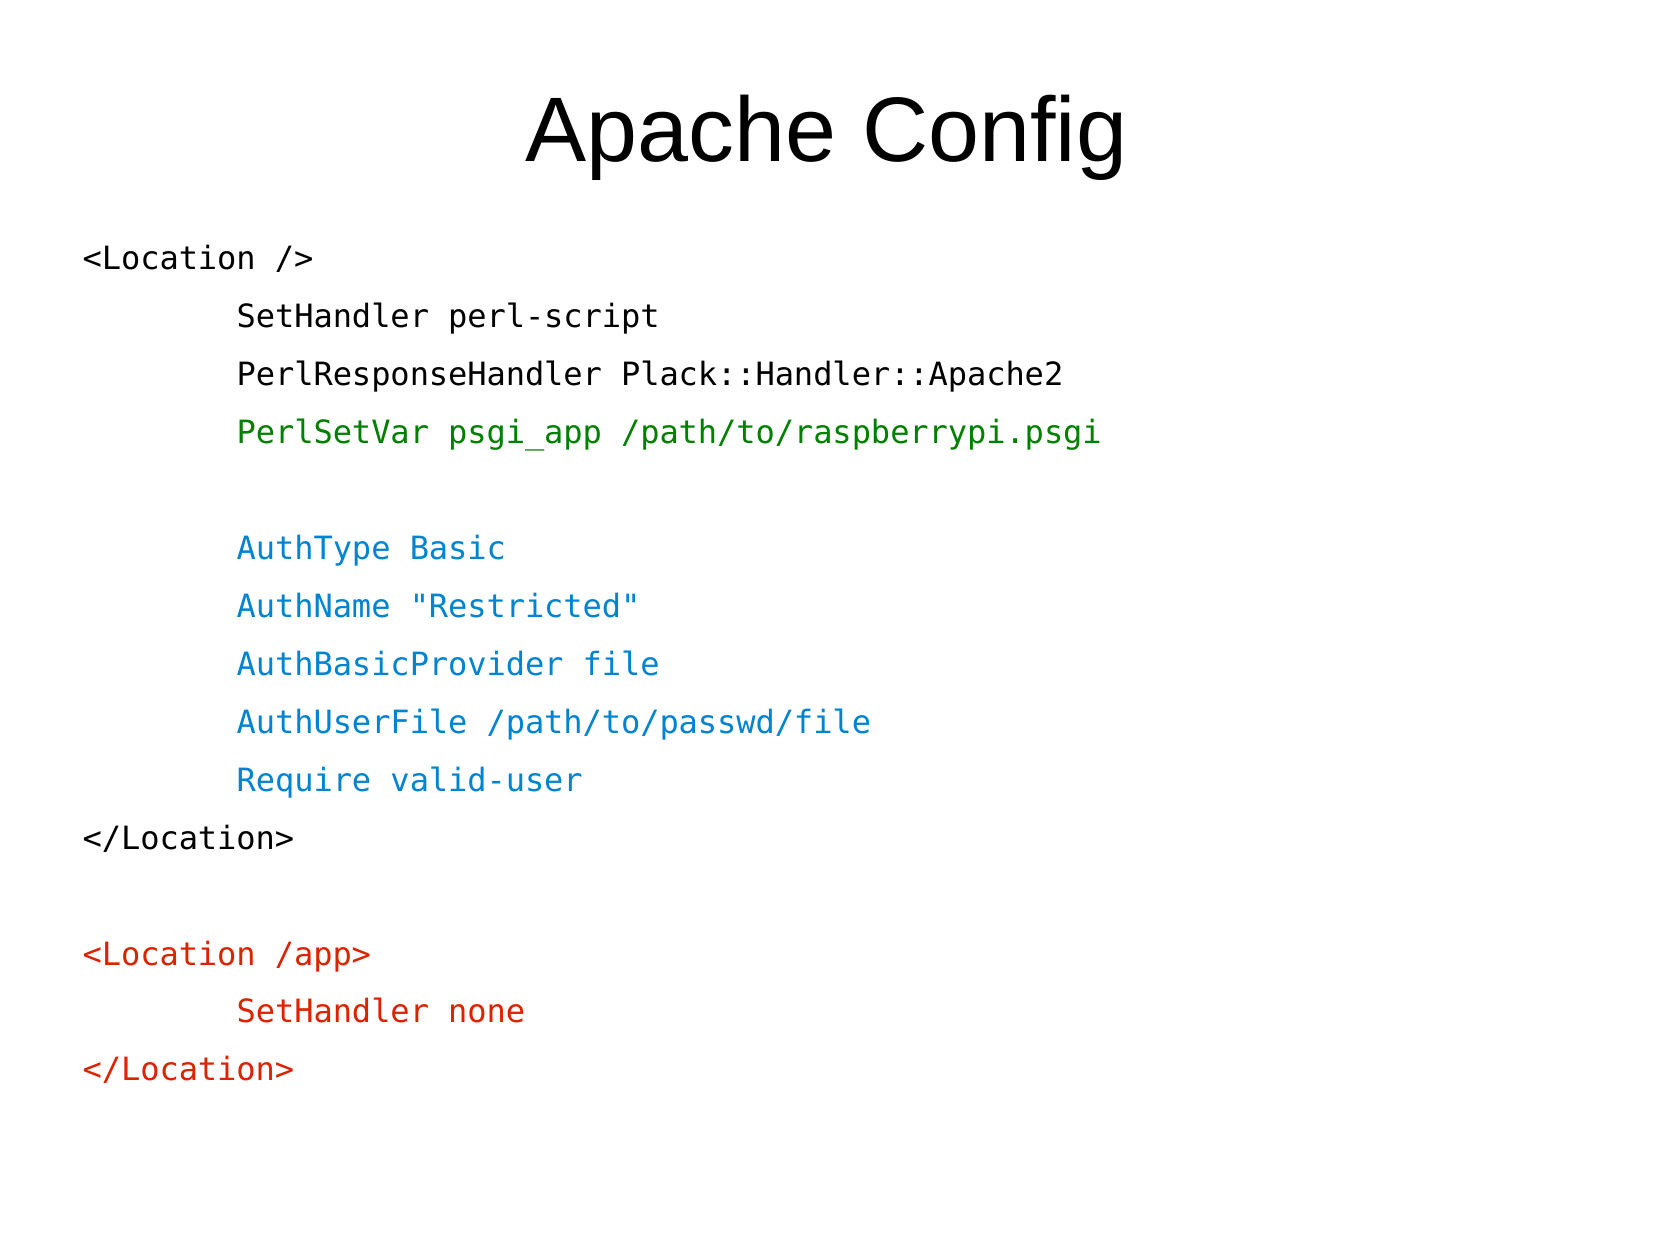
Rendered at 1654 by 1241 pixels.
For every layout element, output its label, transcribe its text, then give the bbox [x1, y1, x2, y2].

list <Location /> SetHandler perl-script PerlResponseHandler Plack::Handler::Apache2 PerlSetVar psgi_app /path/to/raspberrypi.psgi AuthType Basic AuthName "Restricted" AuthBasicProvider file AuthUserFile /path/to/passwd/file Require valid-user </Location> <Location /app> SetHandler none </Location> [82, 240, 1571, 1096]
title Apache Config [82, 49, 1571, 211]
